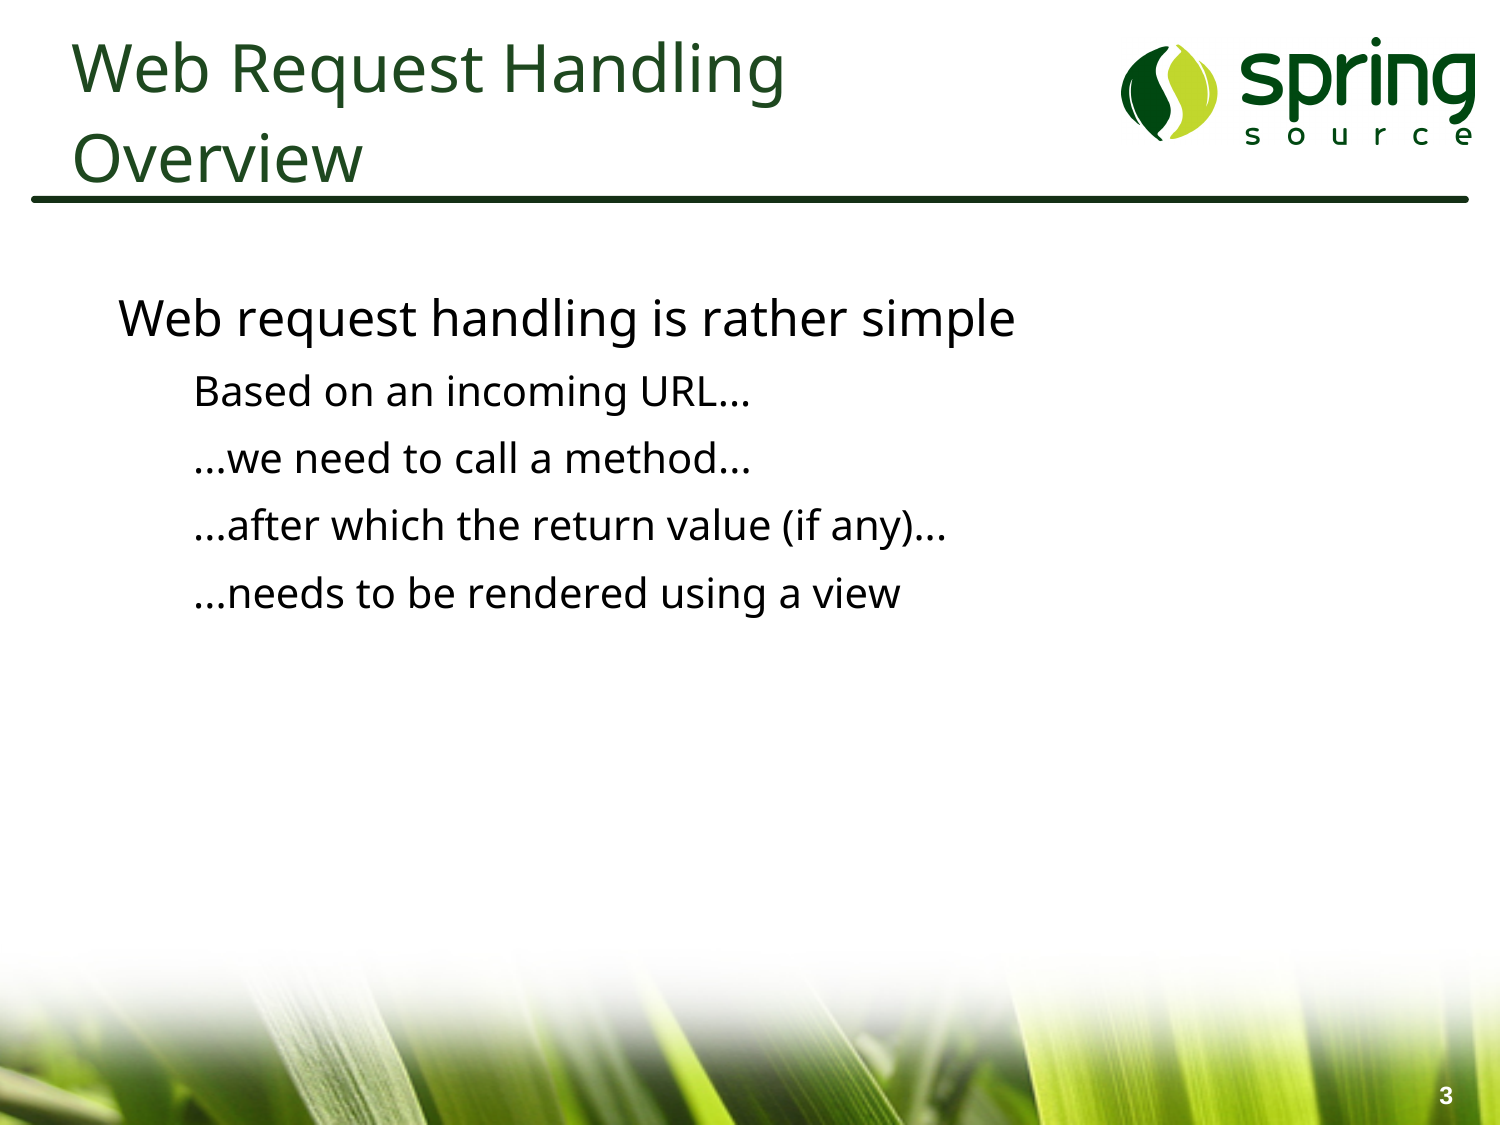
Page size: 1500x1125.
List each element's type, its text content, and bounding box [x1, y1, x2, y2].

list Web request handling is rather simple Based on an incoming URL... ...we need to call a method... ...after which the return value (if any)... ...needs to be rendered using a view [103, 275, 1394, 938]
title Web Request Handling Overview [56, 13, 1089, 191]
picture [0, 944, 1500, 1125]
picture [1121, 37, 1475, 145]
